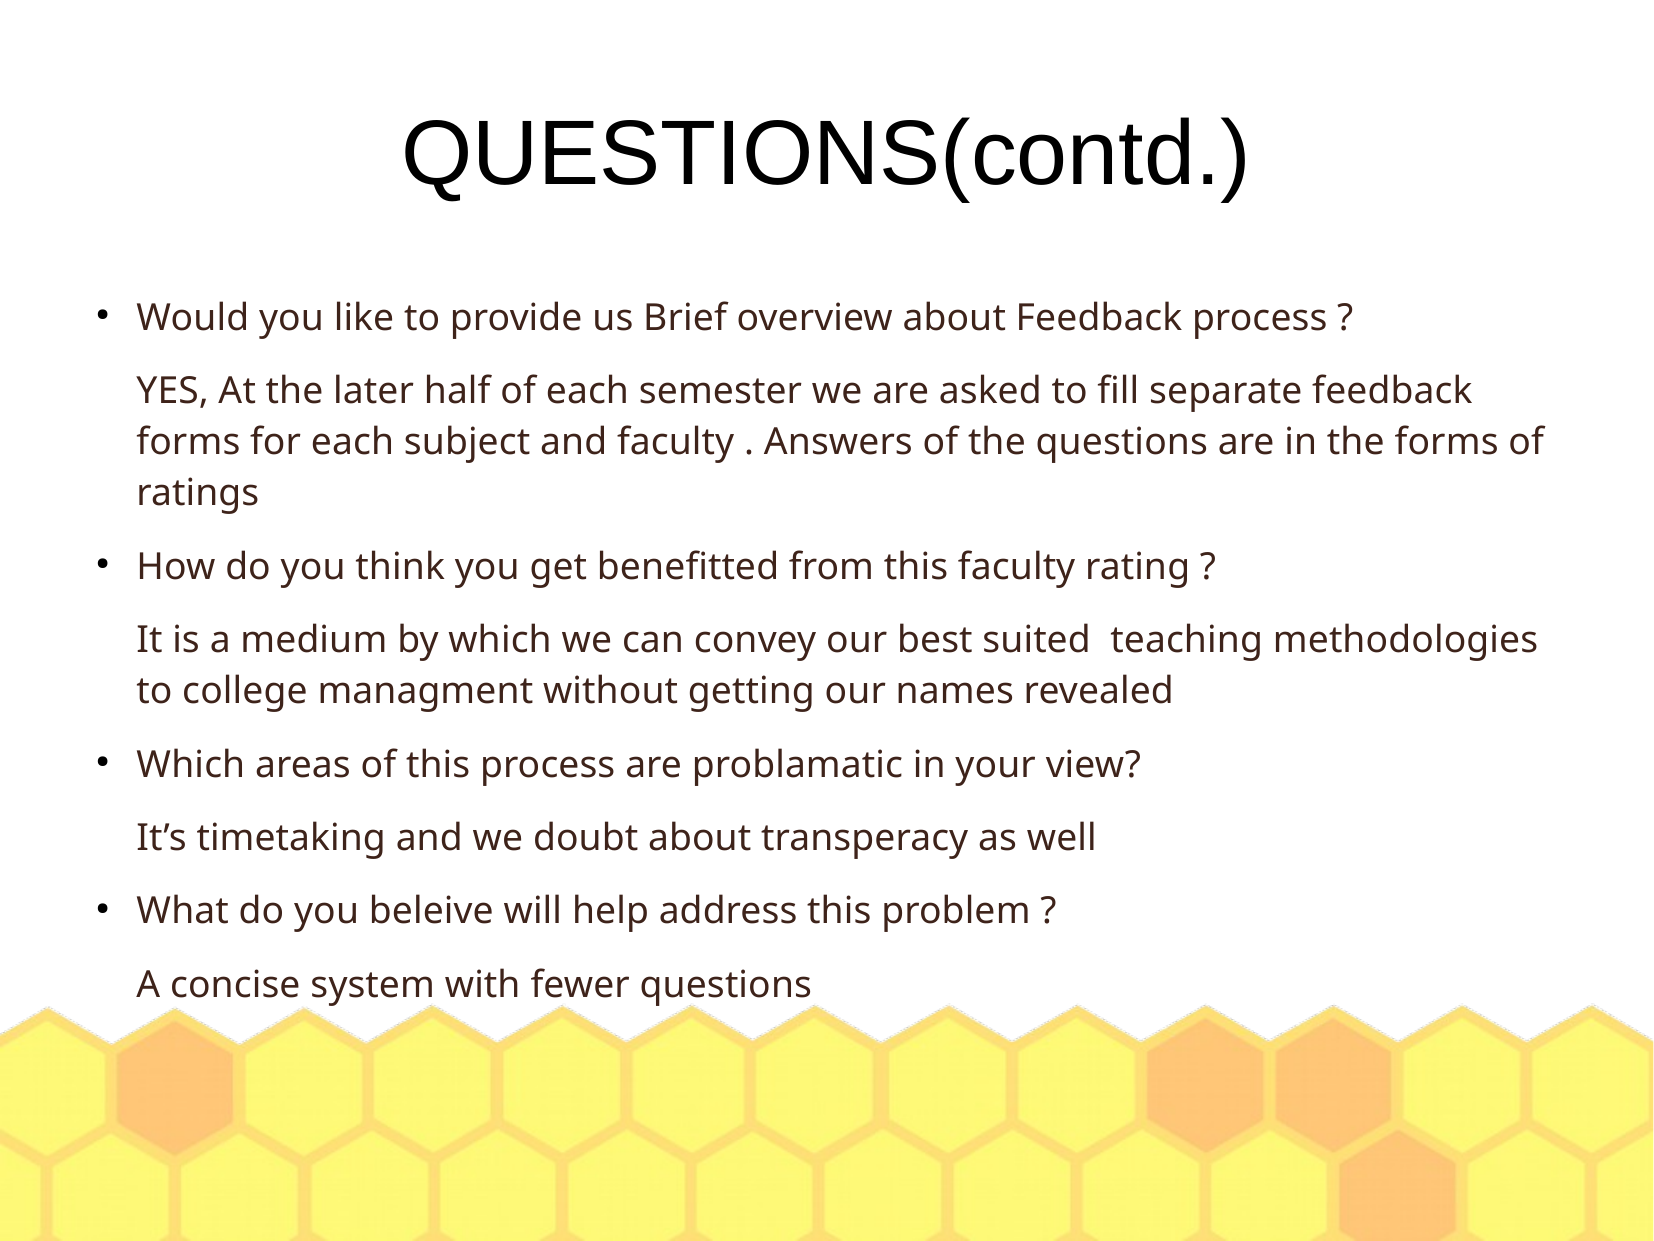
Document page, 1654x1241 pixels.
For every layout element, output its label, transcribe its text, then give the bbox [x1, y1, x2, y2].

picture [0, 1001, 1654, 1241]
list Would you like to provide us Brief overview about Feedback process ? YES, At the later half of each semester we are asked to fill separate feedback forms for each subject and faculty . Answers of the questions are in the forms of ratings How do you think you get benefitted from this faculty rating ? It is a medium by which we can convey our best suited teaching methodologies to college managment without getting our names revealed Which areas of this process are problamatic in your view? It’s timetaking and we doubt about transperacy as well What do you beleive will help address this problem ? A concise system with fewer questions [82, 290, 1571, 1010]
title QUESTIONS(contd.) [82, 49, 1571, 257]
